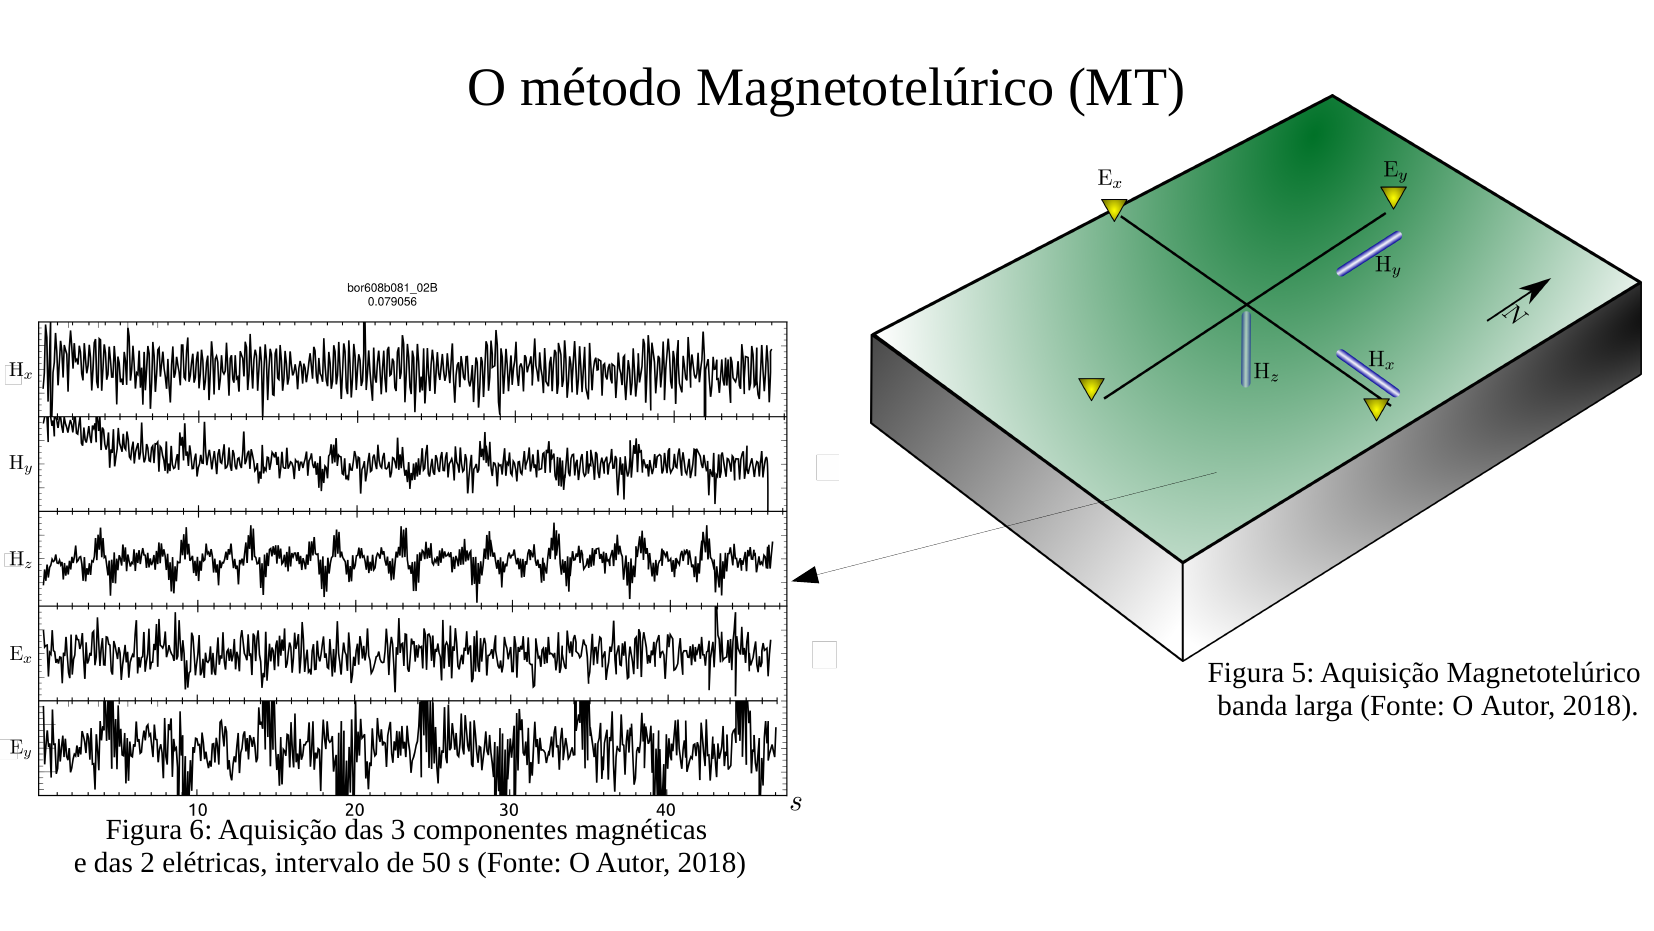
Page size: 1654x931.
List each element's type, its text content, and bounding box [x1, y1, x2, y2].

picture [870, 94, 1642, 662]
picture [0, 283, 839, 816]
text_box Figura 6: Aquisição das 3 componentes magnéticas e das 2 elétricas, intervalo de 50 s (Fonte: O Autor, 2018) [59, 806, 763, 886]
title O método Magnetotelúrico (MT) [448, 32, 1205, 142]
text_box Figura 5: Aquisição Magnetotelúrico banda larga (Fonte: O Autor, 2018). [1192, 649, 1654, 729]
